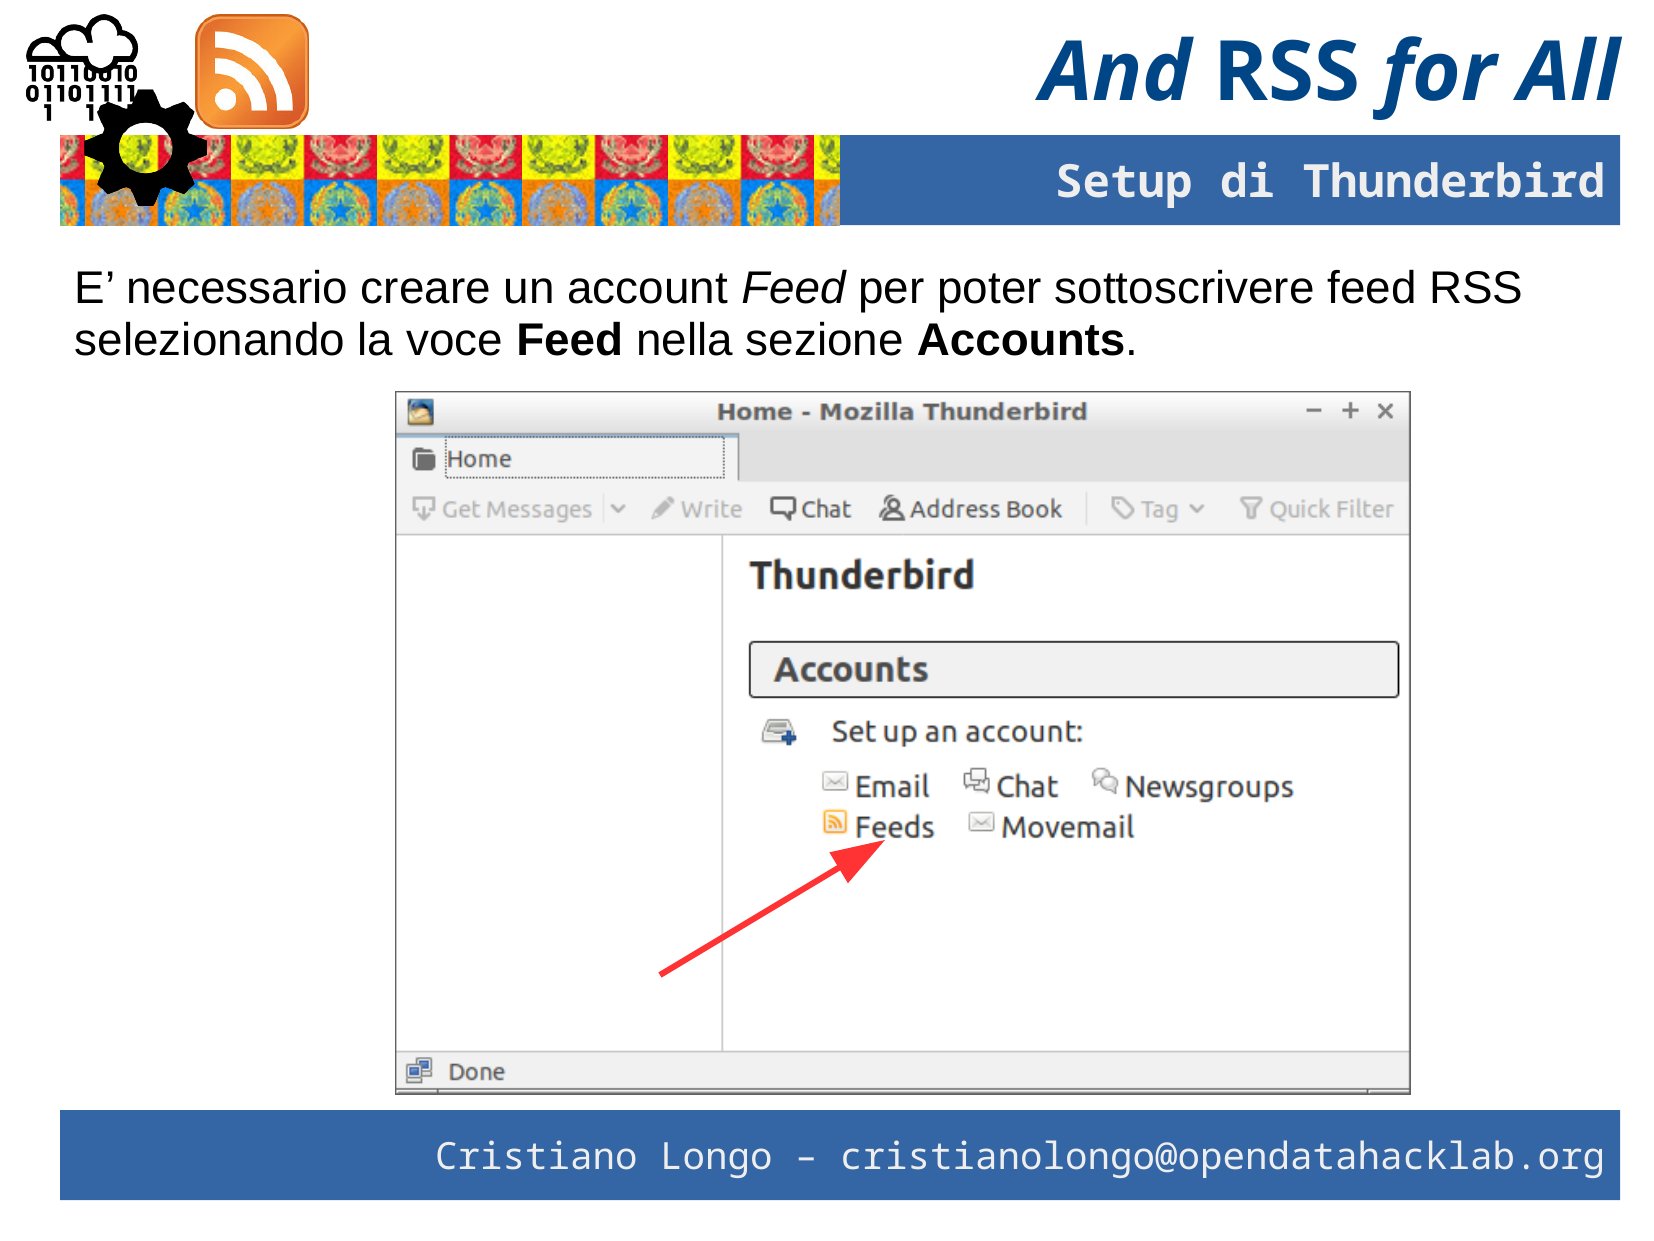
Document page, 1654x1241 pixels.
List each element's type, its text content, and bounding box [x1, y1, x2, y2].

text_box [60, 135, 840, 226]
picture [26, 14, 309, 206]
text_box And RSS for All [870, 4, 1636, 214]
text_box Cristiano Longo – cristianolongo@opendatahacklab.org [60, 1110, 1621, 1201]
text_box Setup di Thunderbird [840, 135, 1621, 226]
text_box E’ necessario creare un account Feed per poter sottoscrivere feed RSS selezionando la voce Feed nella sezione Accounts. [60, 255, 1621, 391]
picture [395, 391, 1411, 1096]
